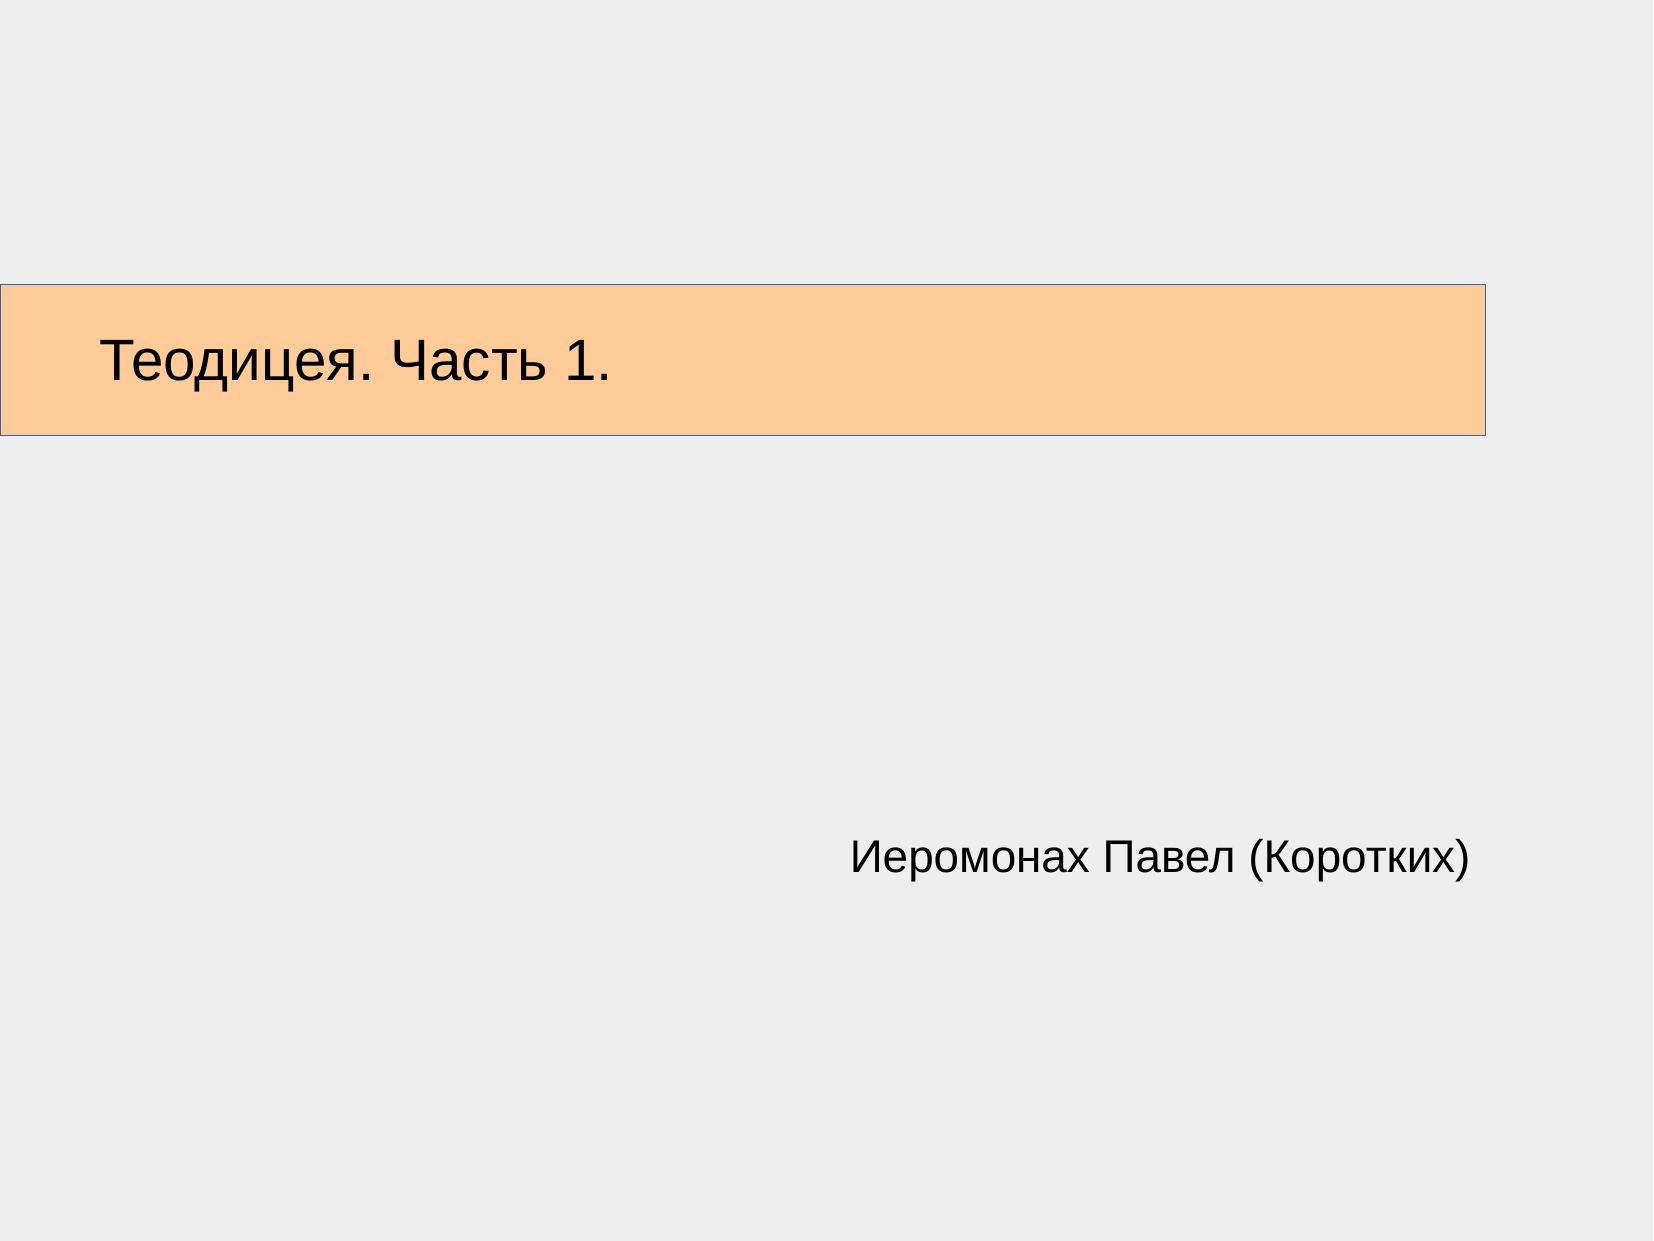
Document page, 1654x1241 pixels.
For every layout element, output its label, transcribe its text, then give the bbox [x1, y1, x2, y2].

text_box Теодицея. Часть 1. [0, 284, 1486, 436]
text_box Иеромонах Павел (Коротких) [835, 823, 1486, 885]
